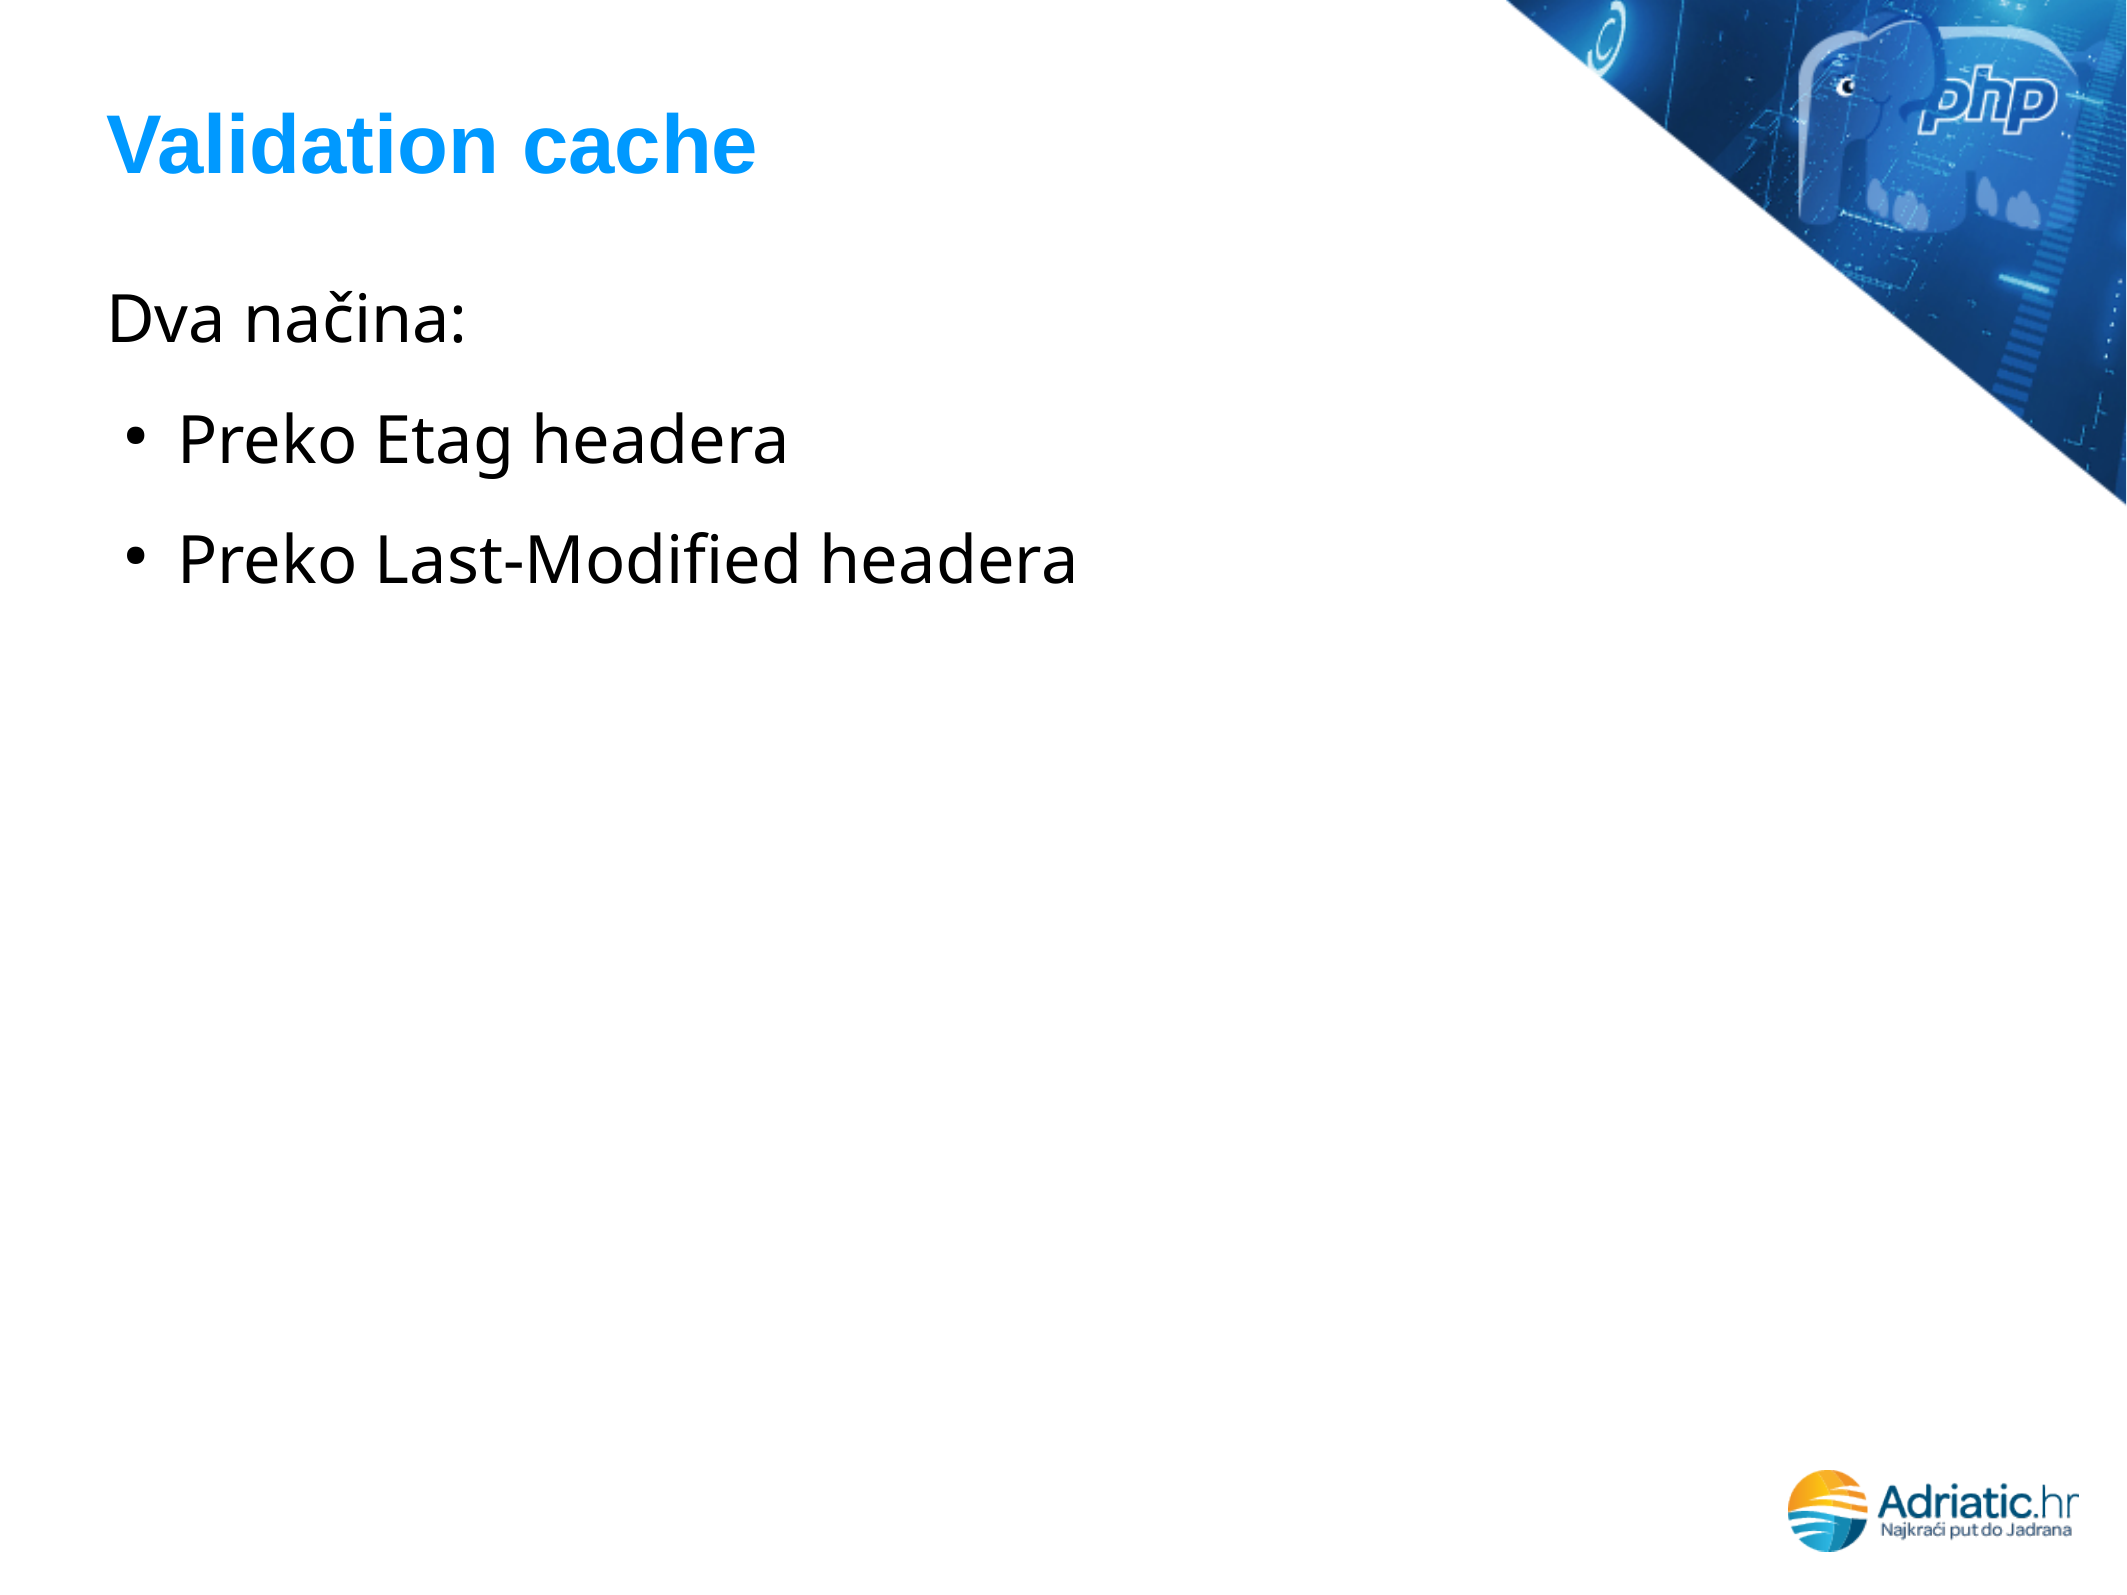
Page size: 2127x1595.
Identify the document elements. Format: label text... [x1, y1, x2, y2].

title Validation cache [106, 70, 1630, 219]
picture [1788, 1470, 2079, 1552]
list Dva načina: Preko Etag headera Preko Last-Modified headera [106, 271, 2020, 1453]
picture [1505, 0, 2127, 625]
